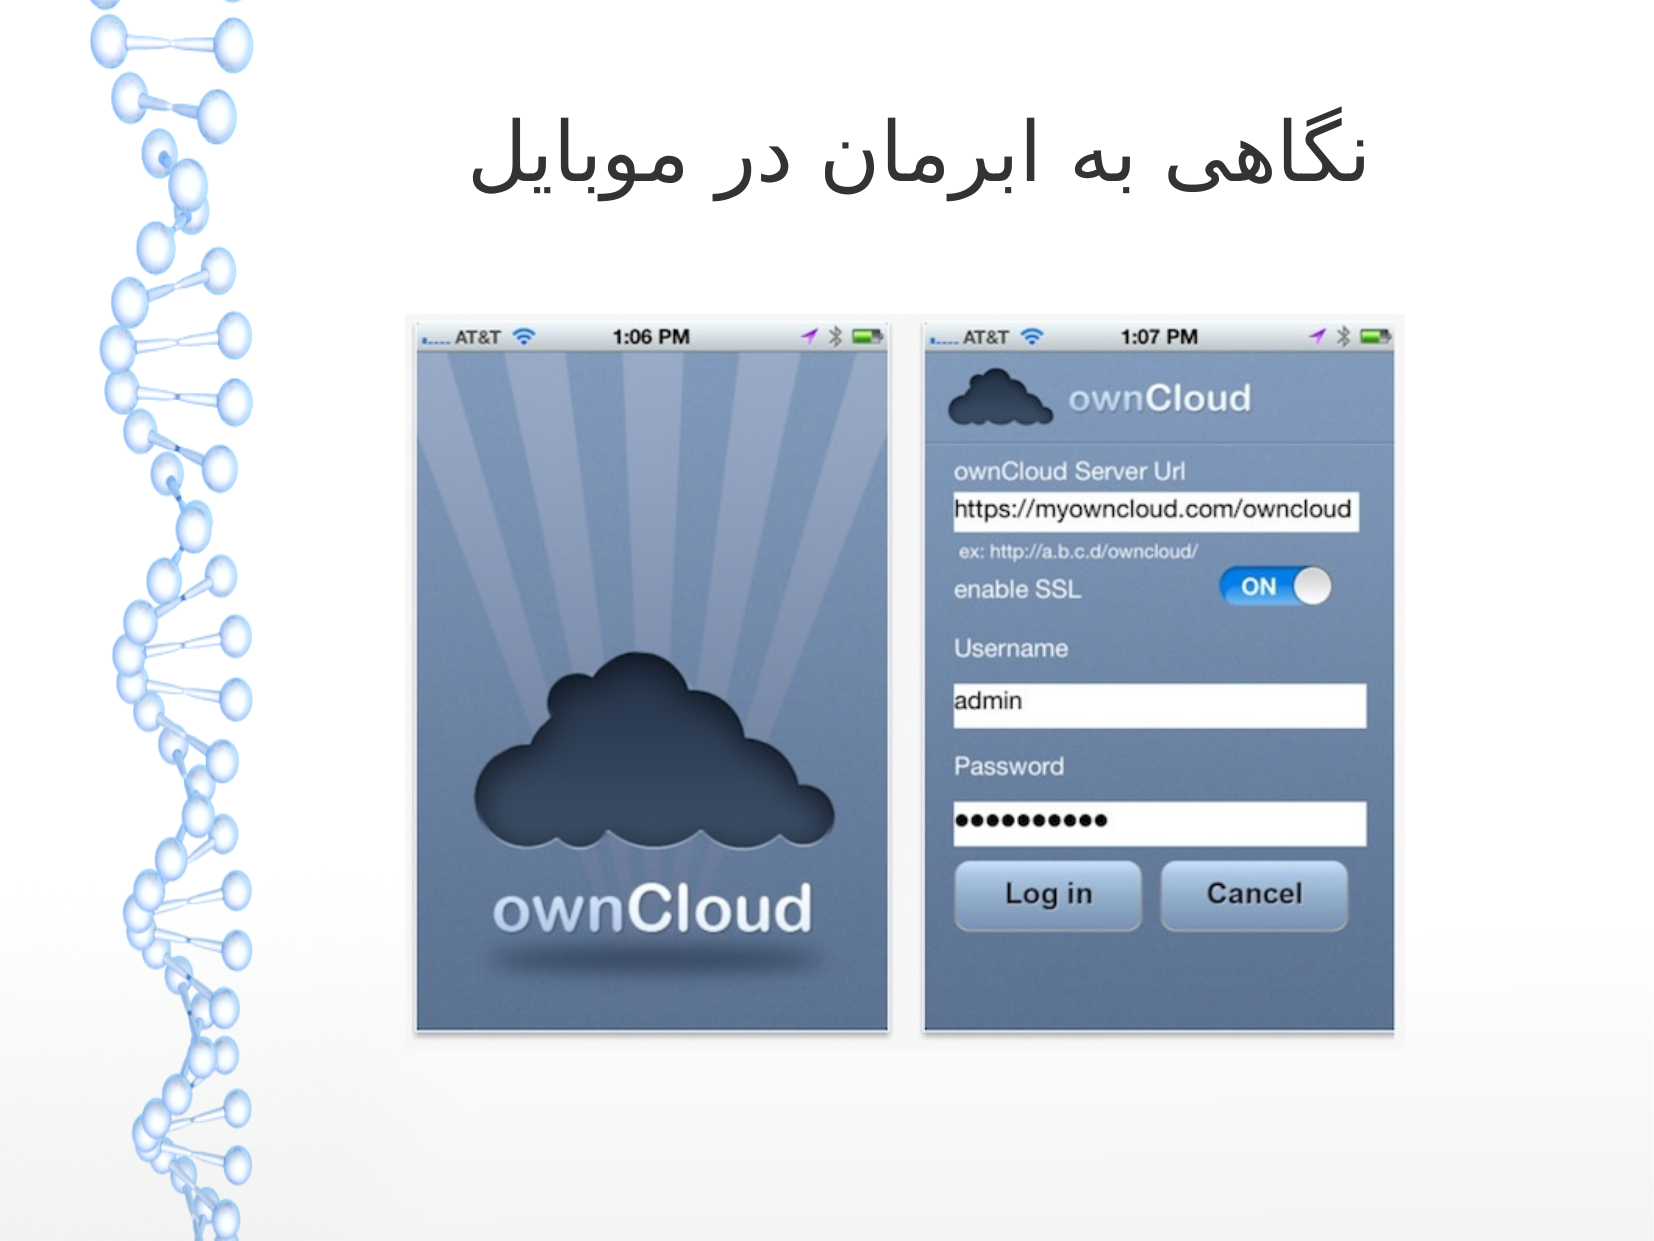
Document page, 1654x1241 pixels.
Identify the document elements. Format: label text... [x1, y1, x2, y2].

picture [0, 0, 1654, 1241]
title نگاهی به ابرمان در موبایل [269, 49, 1571, 257]
